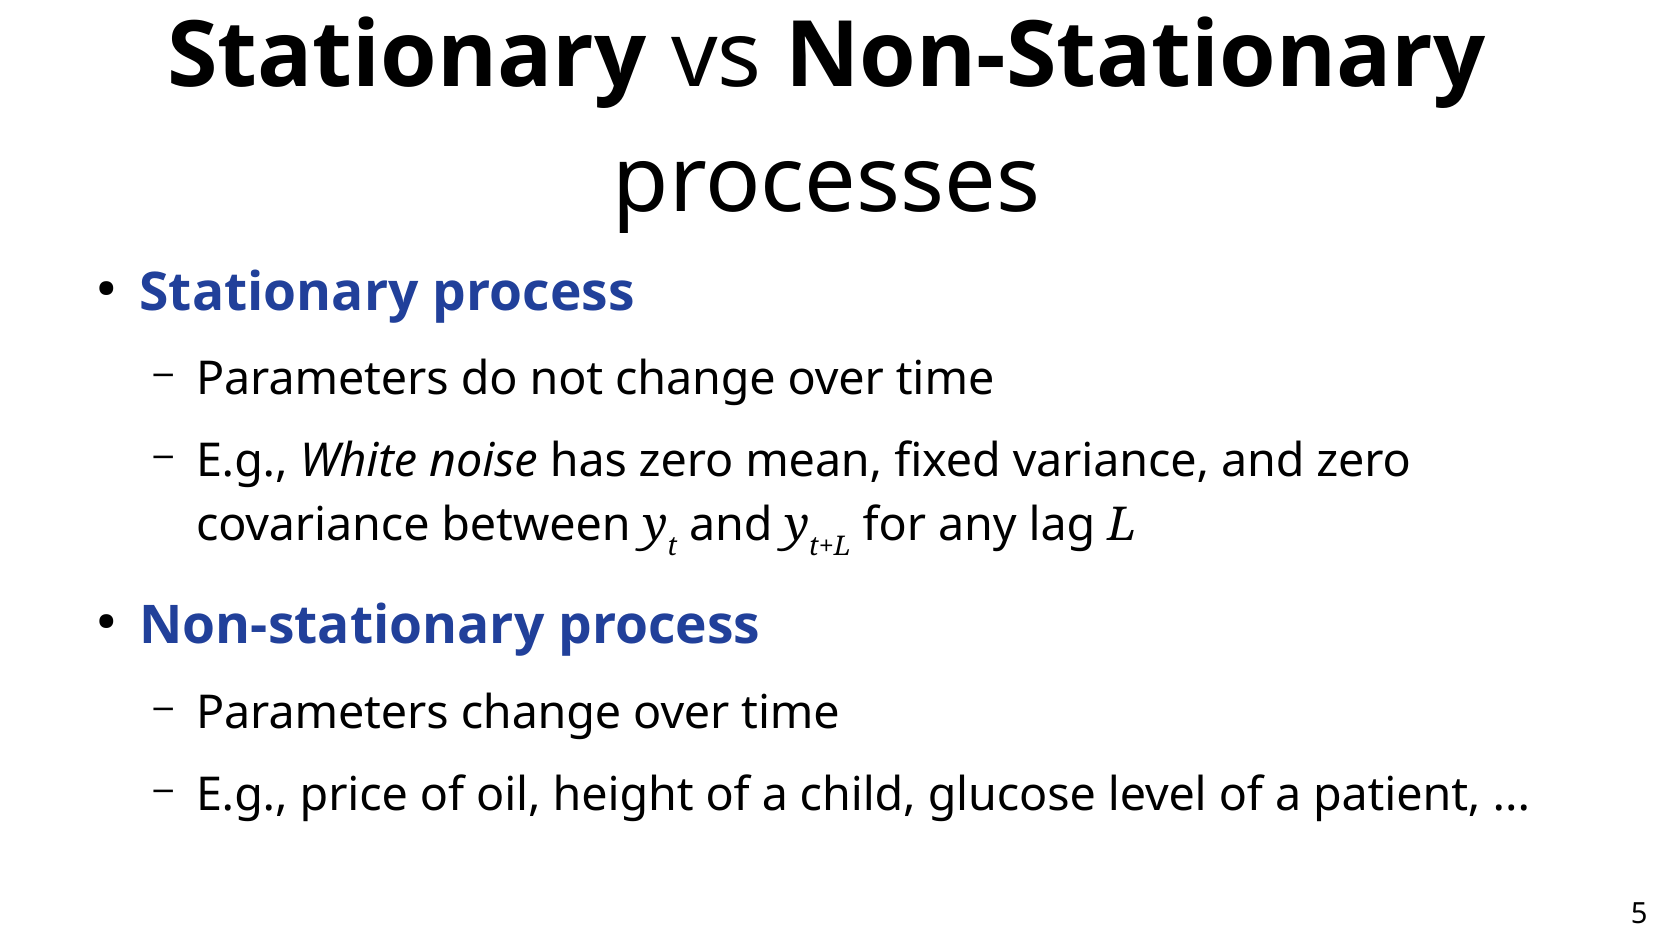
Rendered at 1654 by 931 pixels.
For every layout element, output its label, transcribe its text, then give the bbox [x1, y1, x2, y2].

list Stationary process Parameters do not change over time E.g., White noise has zero mean, fixed variance, and zero covariance between yt and yt+L for any lag L Non-stationary process Parameters change over time E.g., price of oil, height of a child, glucose level of a patient, ... [82, 253, 1571, 873]
title Stationary vs Non-Stationary processes [82, 1, 1571, 226]
